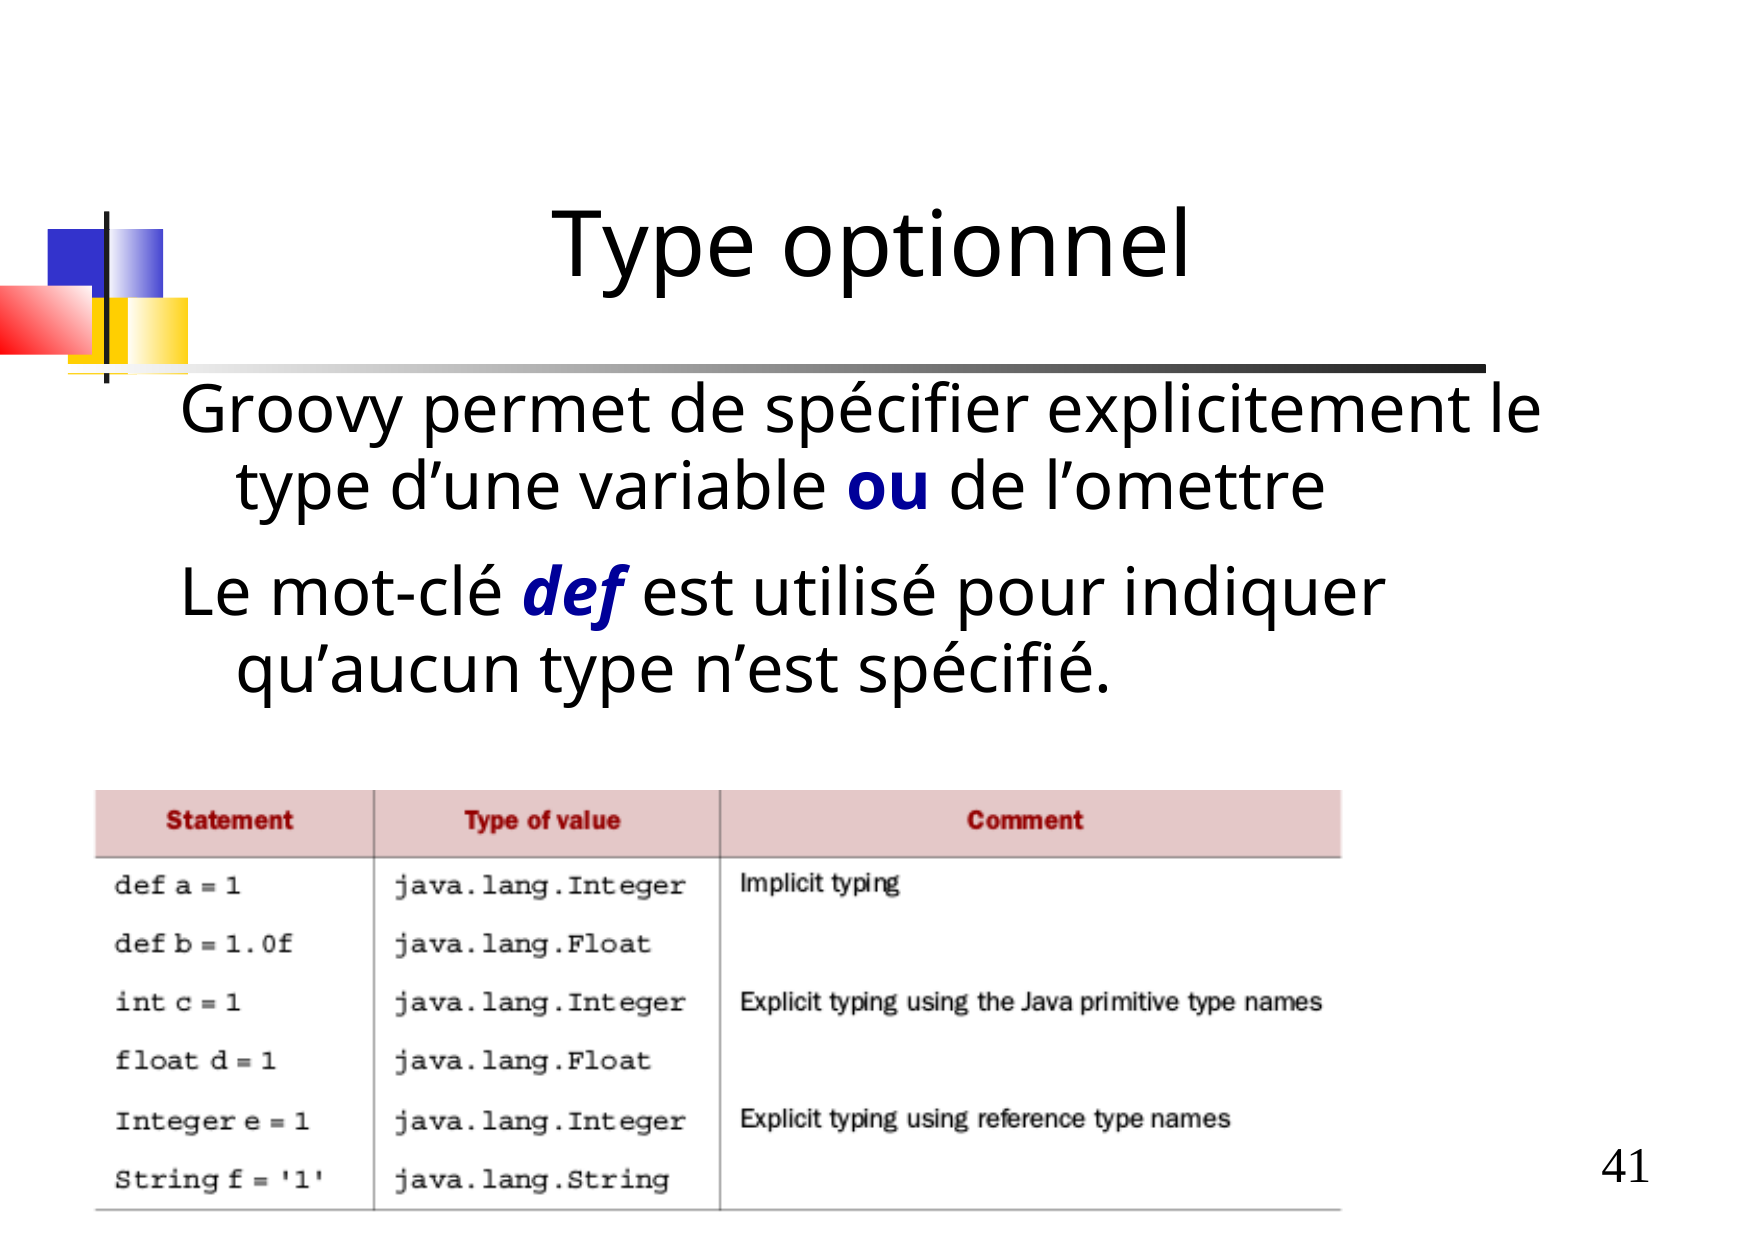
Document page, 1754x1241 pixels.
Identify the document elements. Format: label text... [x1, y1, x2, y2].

list Groovy permet de spécifier explicitement le type d’une variable ou de l’omettre Le mot-clé def est utilisé pour indiquer qu’aucun type n’est spécifié. [179, 371, 1567, 782]
picture [90, 790, 1345, 1226]
title Type optionnel [179, 139, 1567, 351]
